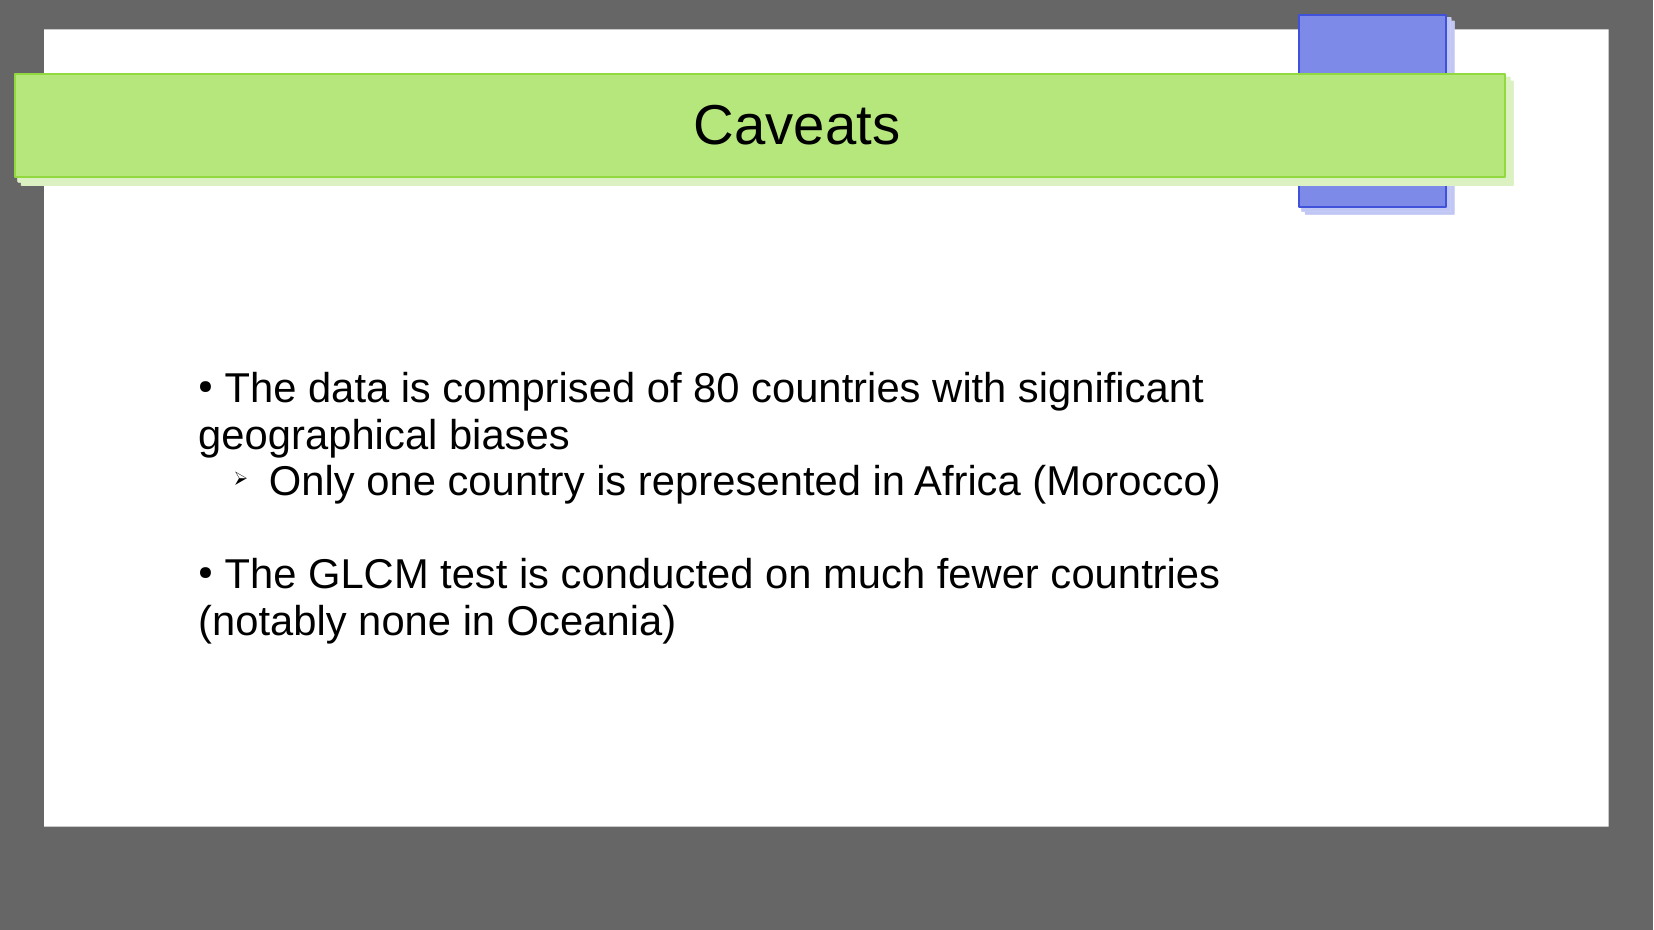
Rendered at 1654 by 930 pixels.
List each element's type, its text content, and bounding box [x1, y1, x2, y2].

title Caveats [88, 73, 1506, 178]
subtitle The data is comprised of 80 countries with significant geographical biases Only one country is represented in Africa (Morocco) The GLCM test is conducted on much fewer countries (notably none in Oceania) [198, 258, 1351, 751]
